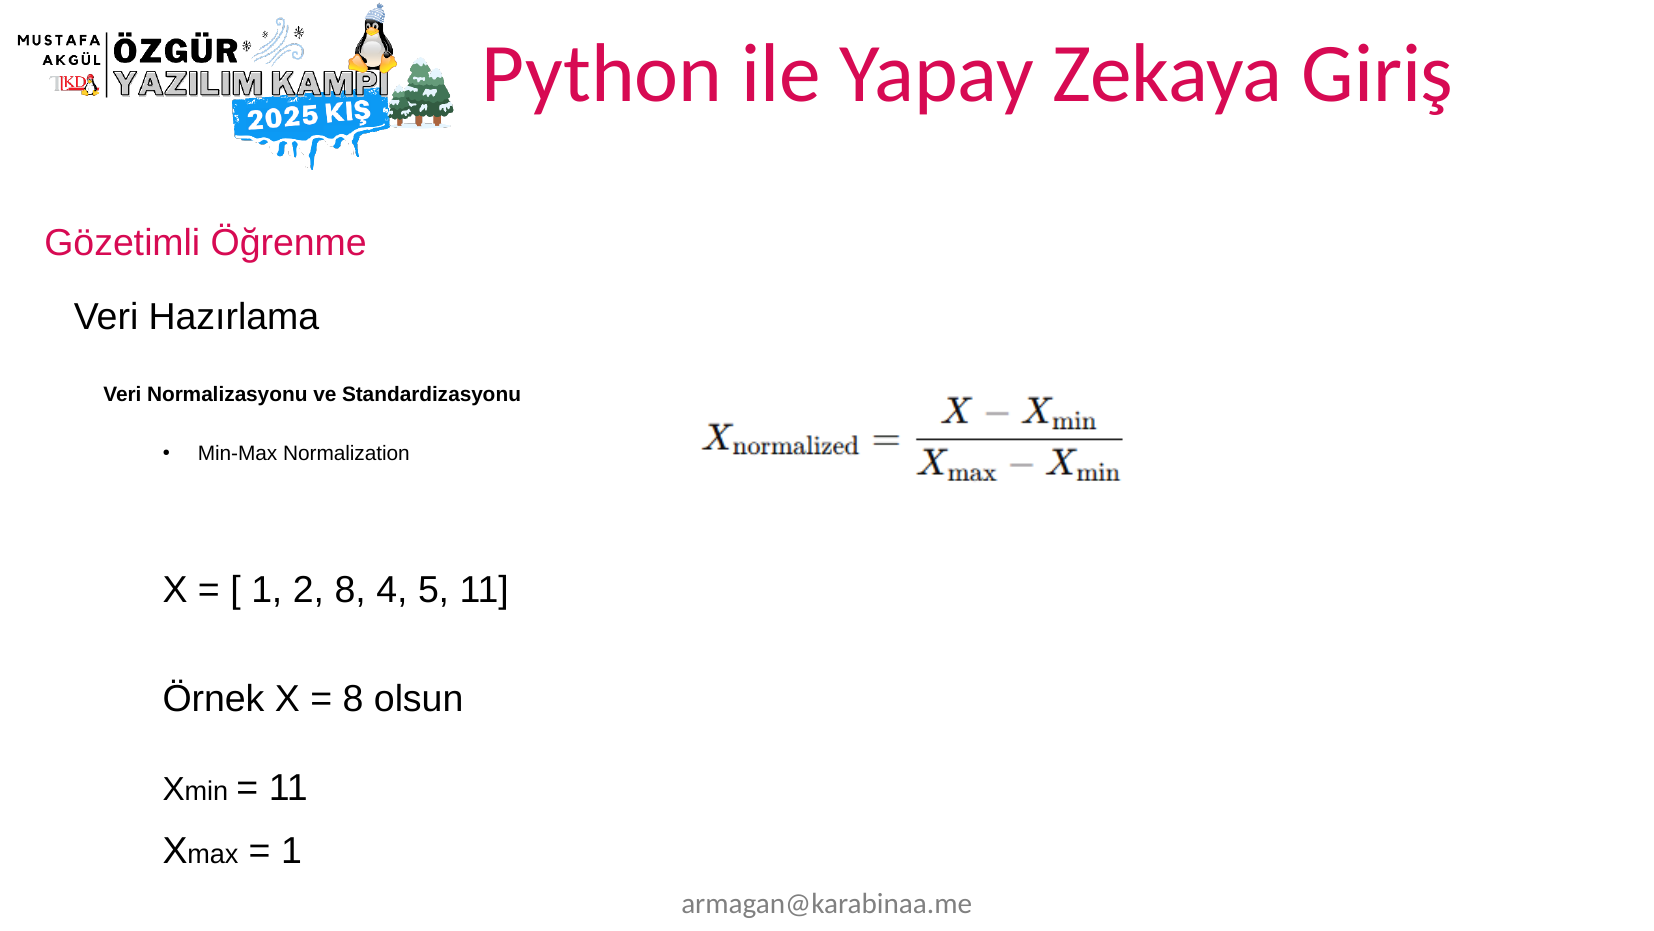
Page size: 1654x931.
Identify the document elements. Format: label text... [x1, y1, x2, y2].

text_box Python ile Yapay Zekaya Giriş [467, 10, 1654, 126]
text_box Gözetimli Öğrenme [29, 213, 854, 271]
text_box X = [ 1, 2, 8, 4, 5, 11] [147, 561, 524, 618]
text_box Veri Hazırlama [59, 288, 621, 355]
text_box Veri Normalizasyonu ve Standardizasyonu [88, 375, 562, 414]
text_box Örnek X = 8 olsun [147, 649, 650, 739]
text_box armagan@karabinaa.me [0, 877, 1654, 928]
picture [0, 0, 463, 177]
text_box Xmin = 11 Xmax = 1 [147, 739, 384, 886]
text_box Min-Max Normalization [147, 434, 679, 473]
picture [679, 383, 1182, 502]
